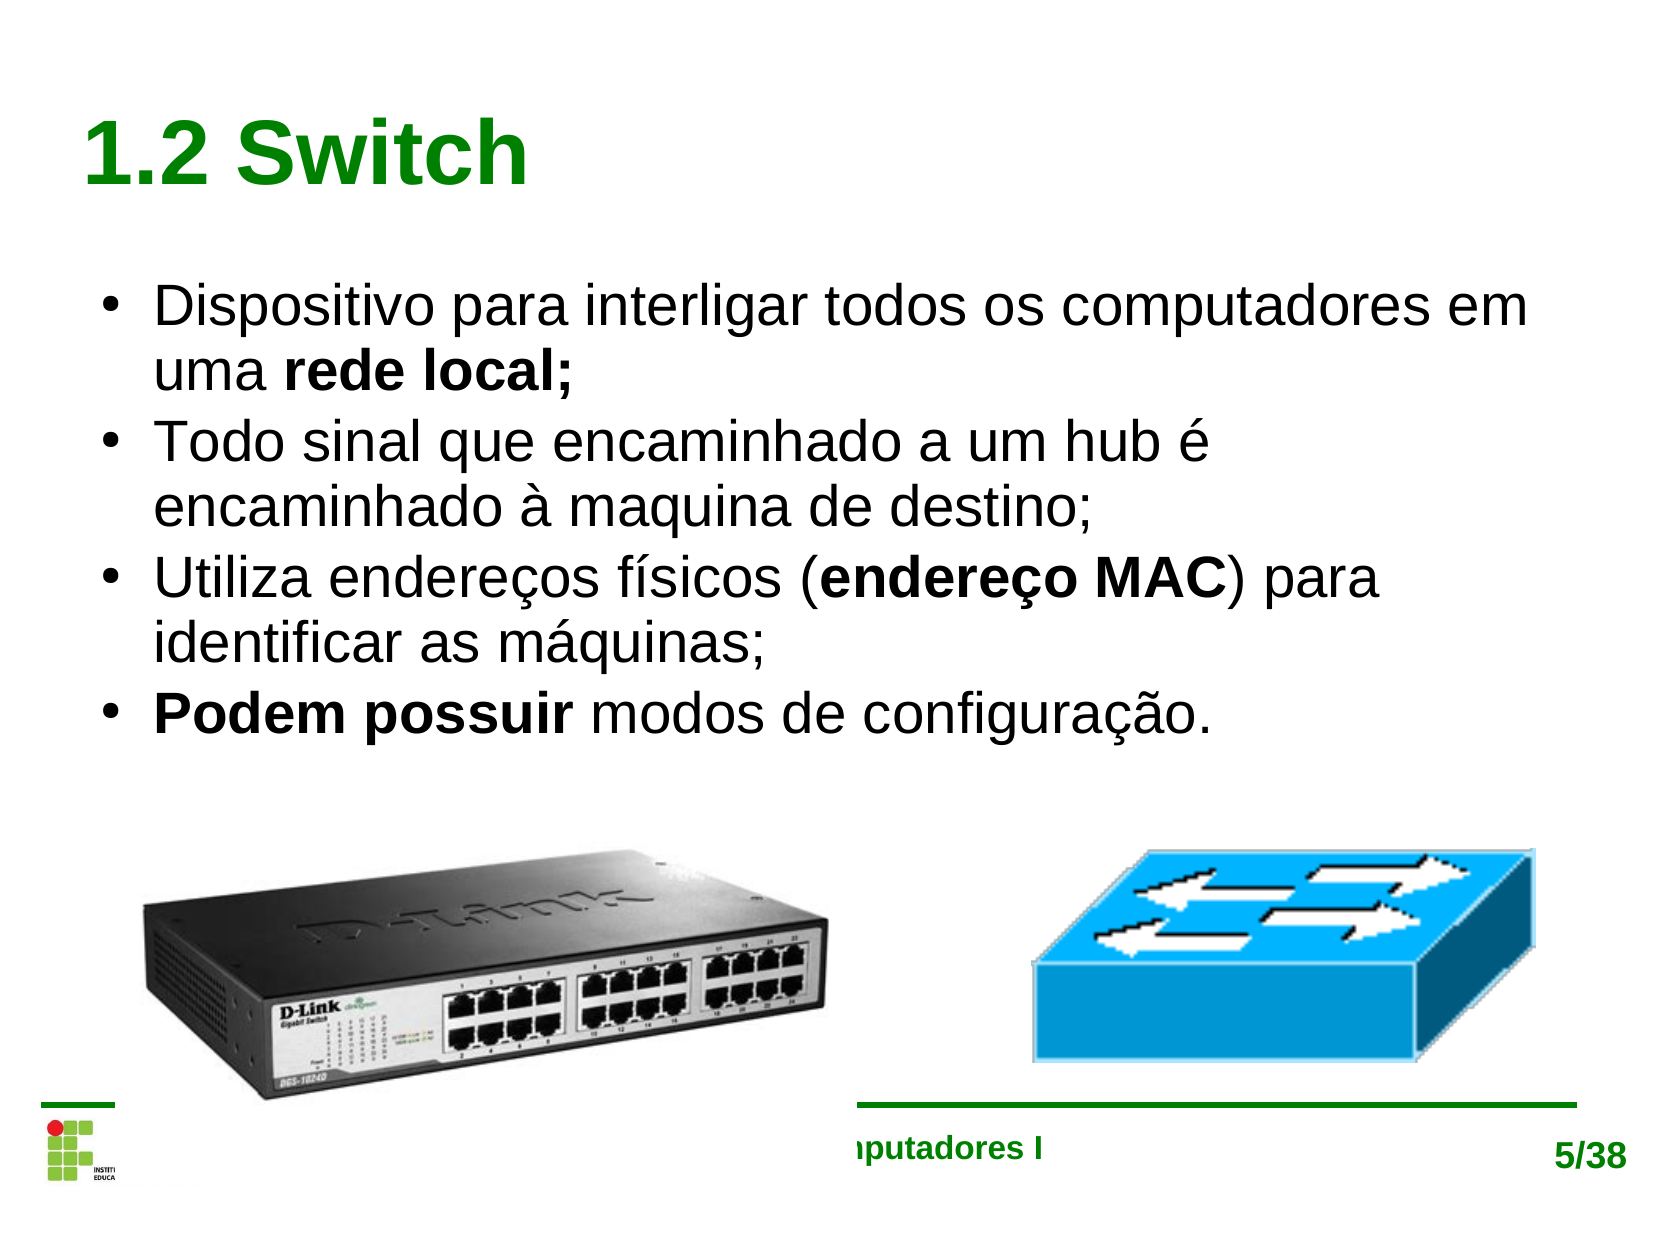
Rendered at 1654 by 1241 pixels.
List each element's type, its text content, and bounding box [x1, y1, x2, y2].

title 1.2 Switch [82, 49, 1571, 257]
picture [39, 767, 857, 1191]
list Dispositivo para interligar todos os computadores em uma rede local; Todo sinal que encaminhado a um hub é encaminhado à maquina de destino; Utiliza endereços físicos (endereço MAC) para identificar as máquinas; Podem possuir modos de configuração. [82, 272, 1571, 1091]
picture [1031, 848, 1536, 1063]
